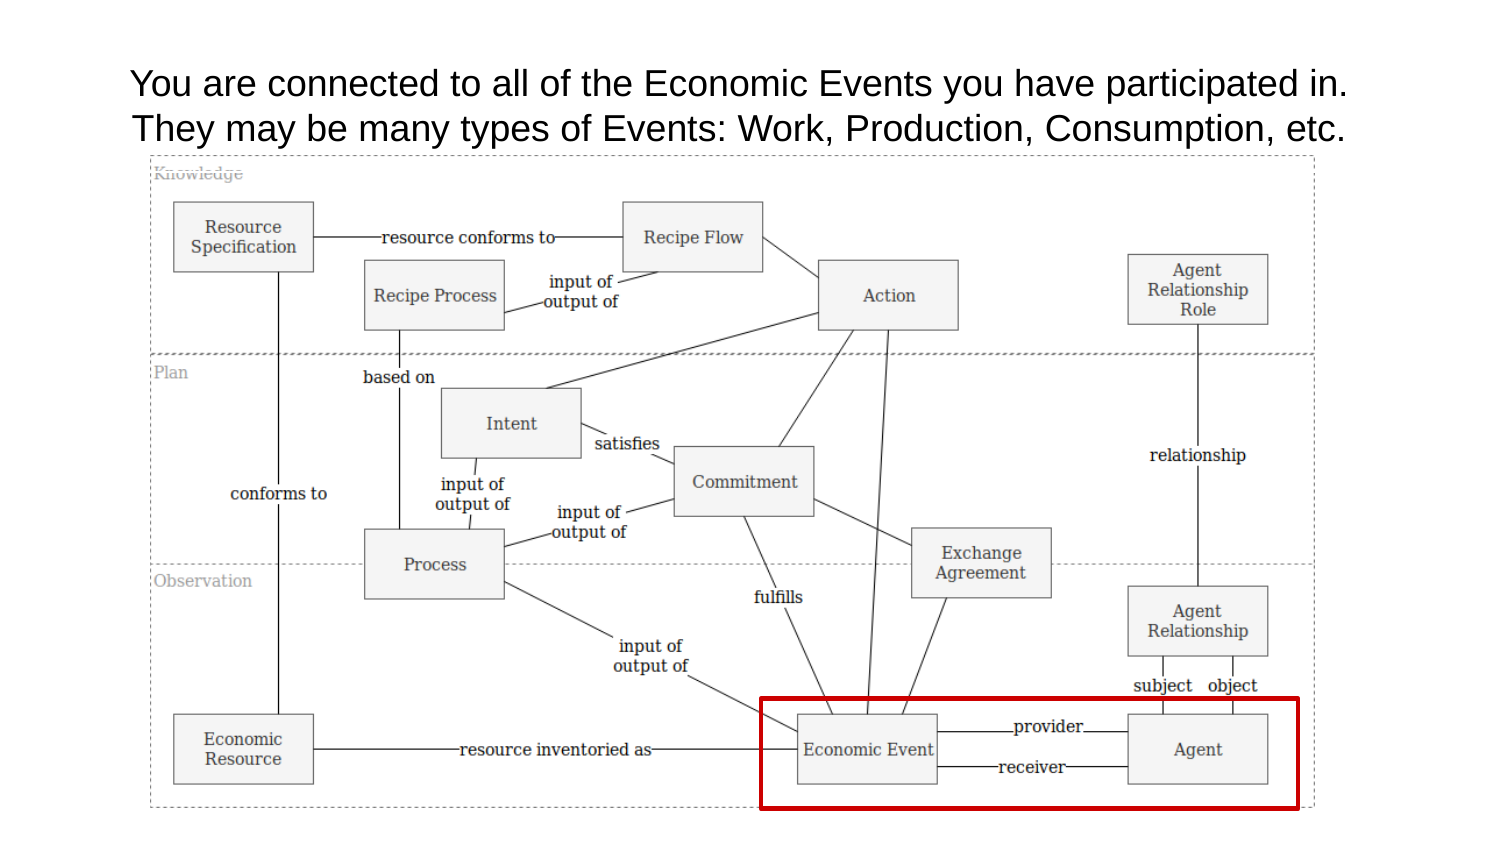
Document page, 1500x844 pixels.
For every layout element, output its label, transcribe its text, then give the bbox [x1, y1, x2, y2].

text_box You are connected to all of the Economic Events you have participated in. They may be many types of Events: Work, Production, Consumption, etc. [74, 43, 1405, 173]
picture [150, 173, 1315, 808]
picture [763, 701, 1296, 806]
